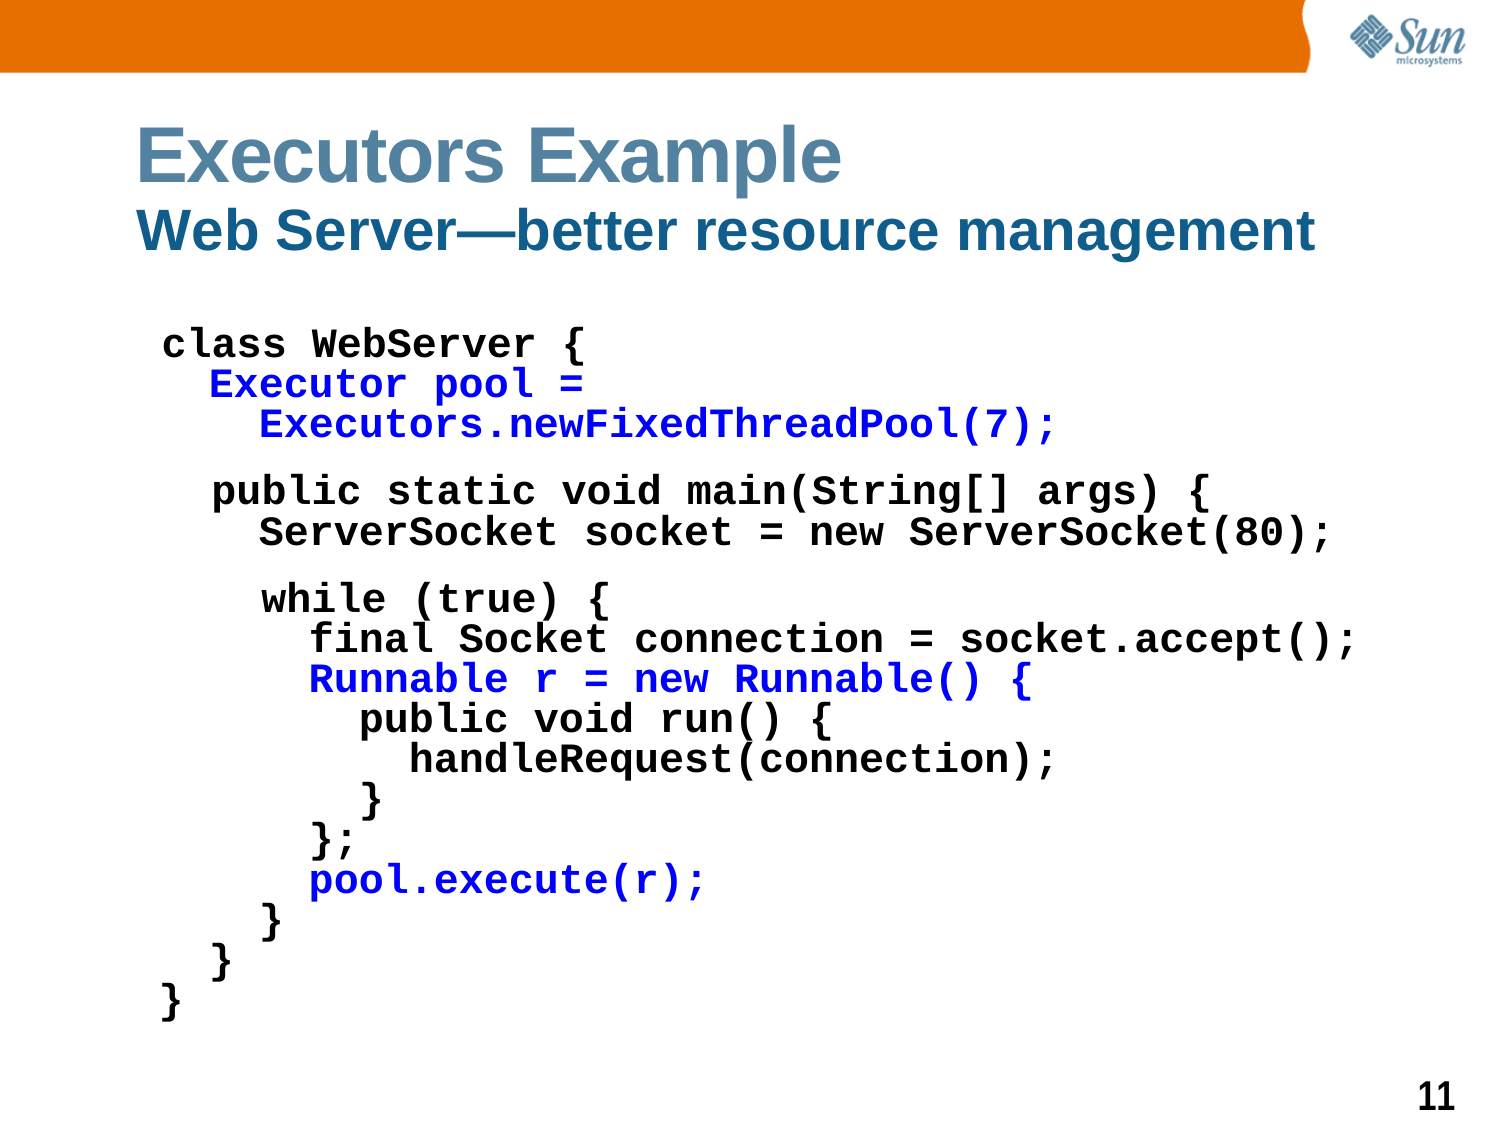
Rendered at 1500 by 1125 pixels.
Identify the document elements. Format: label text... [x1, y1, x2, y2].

picture [0, 0, 1500, 75]
title Executors Example [135, 118, 1426, 307]
text_box Web Server—better resource management [136, 198, 1412, 288]
list class WebServer { Executor pool = Executors.newFixedThreadPool(7); public static void main(String[] args) { ServerSocket socket = new ServerSocket(80); while (true) { final Socket connection = socket.accept(); Runnable r = new Runnable() { public void run() { handleRequest(connection); } }; pool.execute(r); } } } [93, 325, 1399, 1125]
